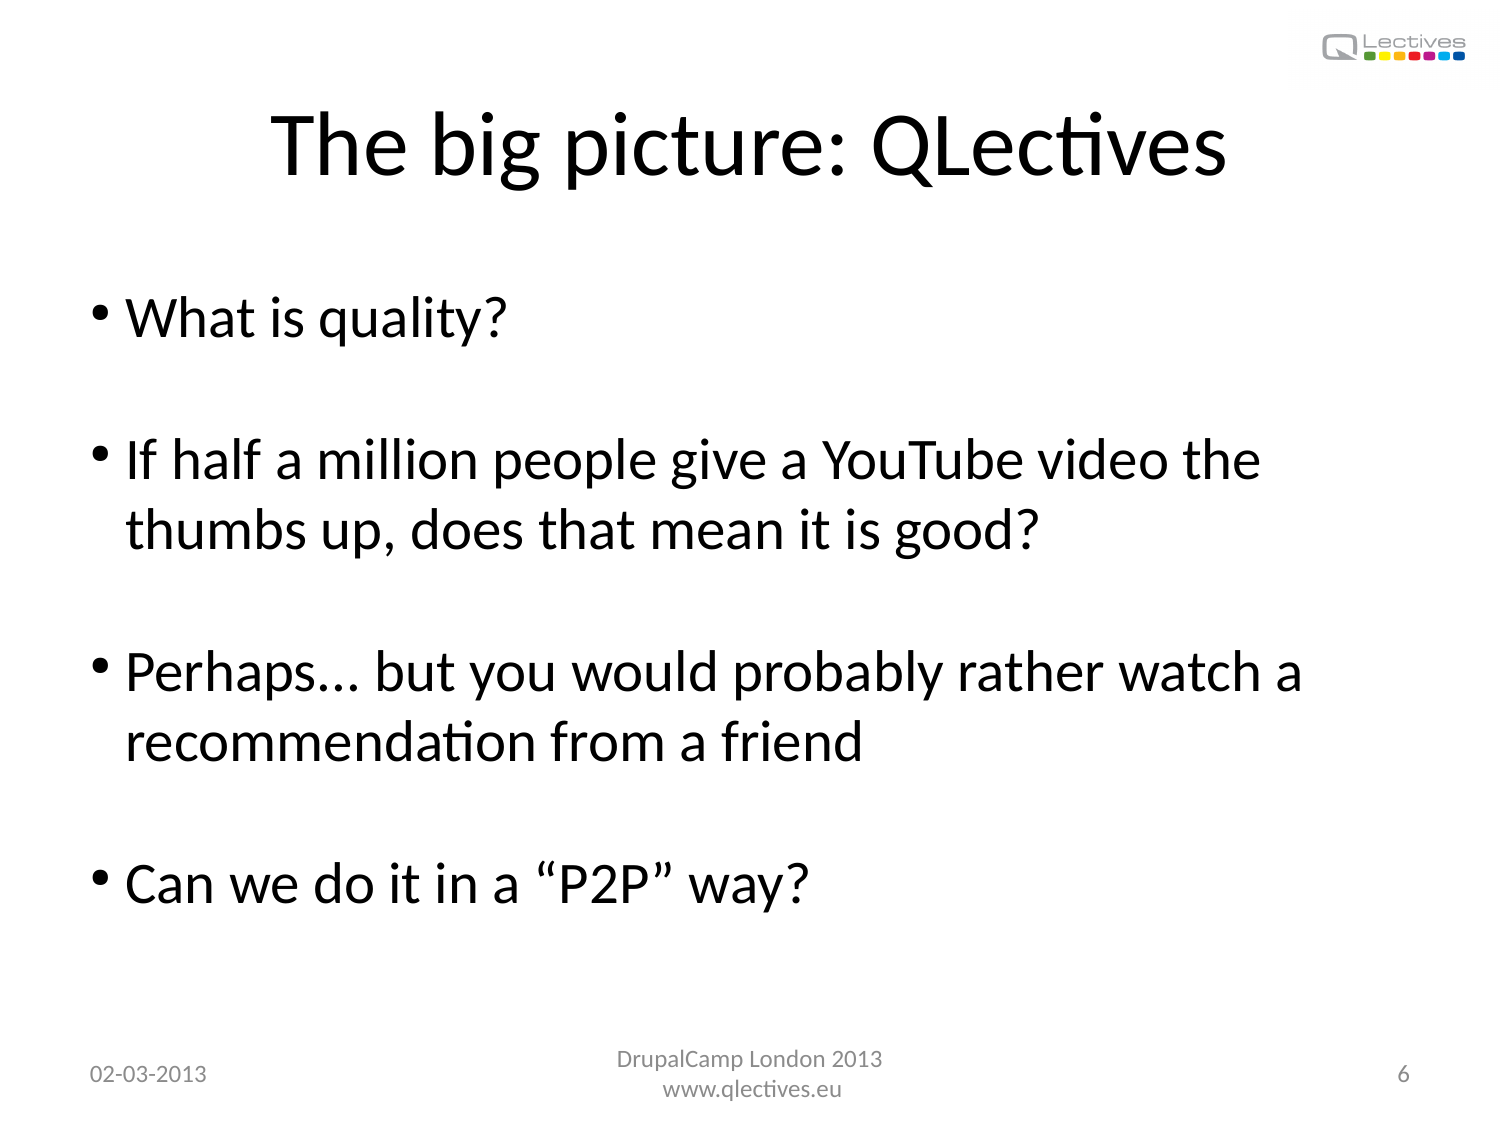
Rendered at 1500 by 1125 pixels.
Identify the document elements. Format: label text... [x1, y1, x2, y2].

text_box DrupalCamp London 2013 www.qlectives.eu [512, 1042, 988, 1103]
text_box <number> [1074, 1042, 1425, 1103]
picture [1288, 9, 1500, 90]
text_box 02-03-2013 [74, 1042, 425, 1103]
text_box What is quality? If half a million people give a YouTube video the thumbs up, does that mean it is good? Perhaps... but you would probably rather watch a recommendation from a friend Can we do it in a “P2P” way? [75, 200, 1425, 887]
text_box The big picture: QLectives [75, 45, 1425, 200]
